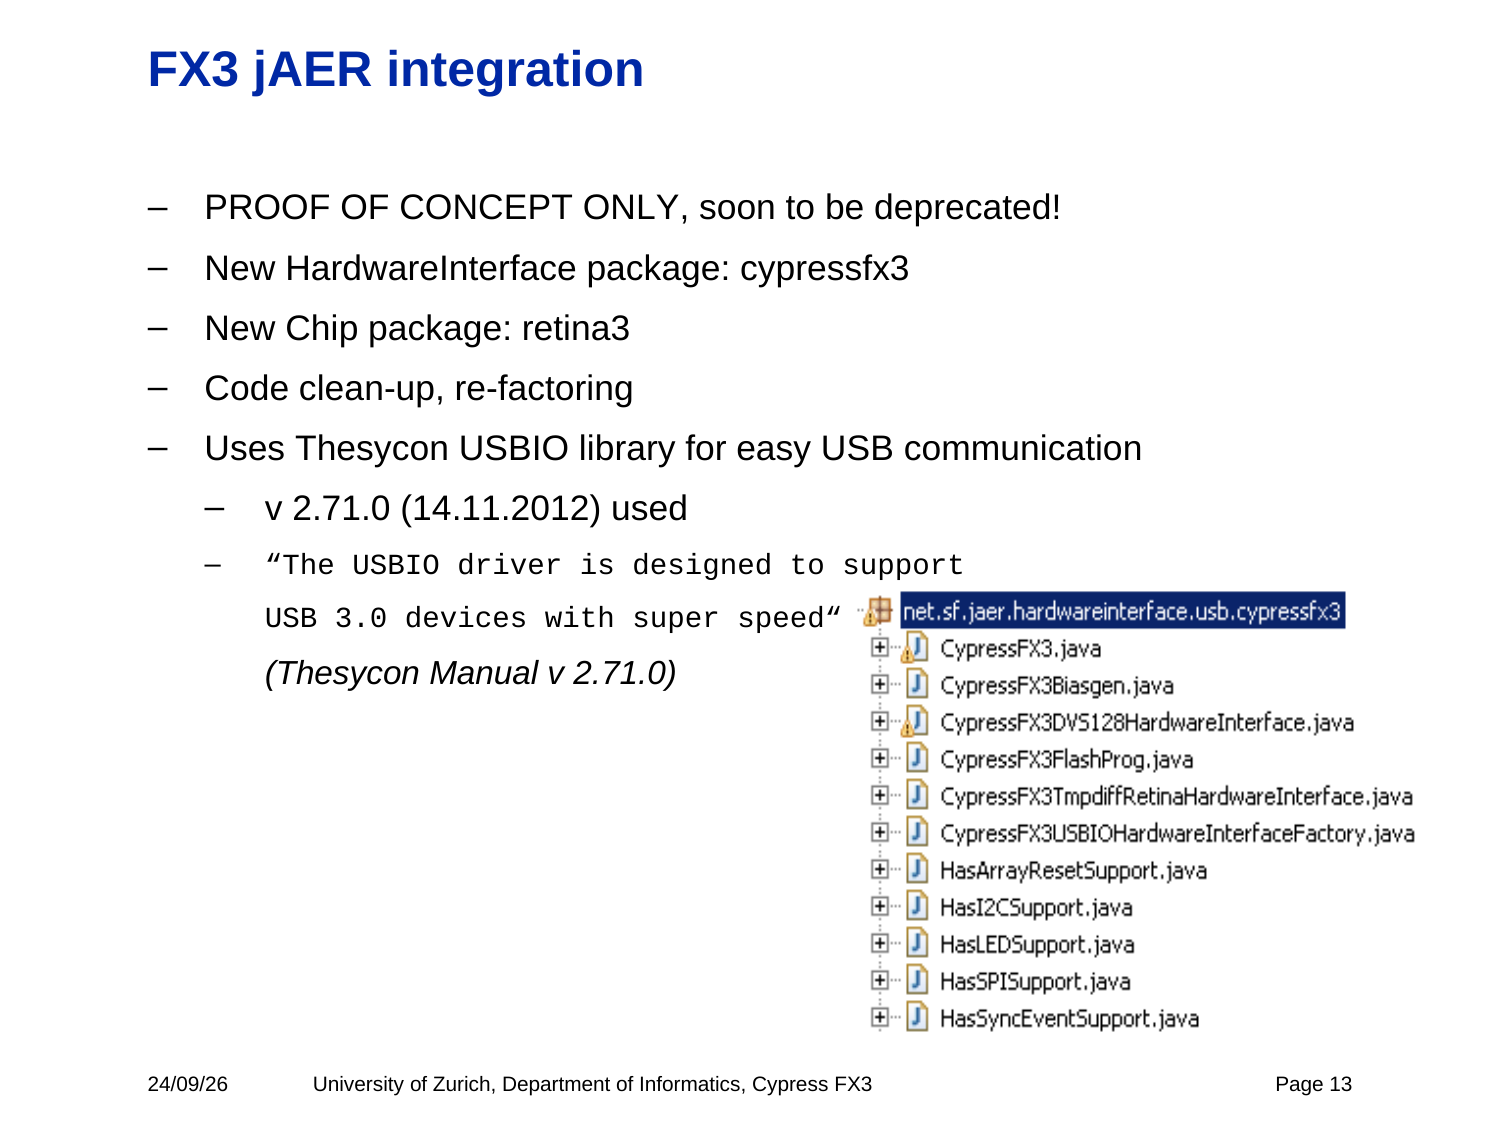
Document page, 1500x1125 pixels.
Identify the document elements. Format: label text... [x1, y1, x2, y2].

list PROOF OF CONCEPT ONLY, soon to be deprecated! New HardwareInterface package: cypressfx3 New Chip package: retina3 Code clean-up, re-factoring Uses Thesycon USBIO library for easy USB communication v 2.71.0 (14.11.2012) used “The USBIO driver is designed to support USB 3.0 devices with super speed“ (Thesycon Manual v 2.71.0) [147, 184, 1353, 1000]
title FX3 jAER integration [147, 31, 1353, 137]
picture [856, 590, 1442, 1034]
